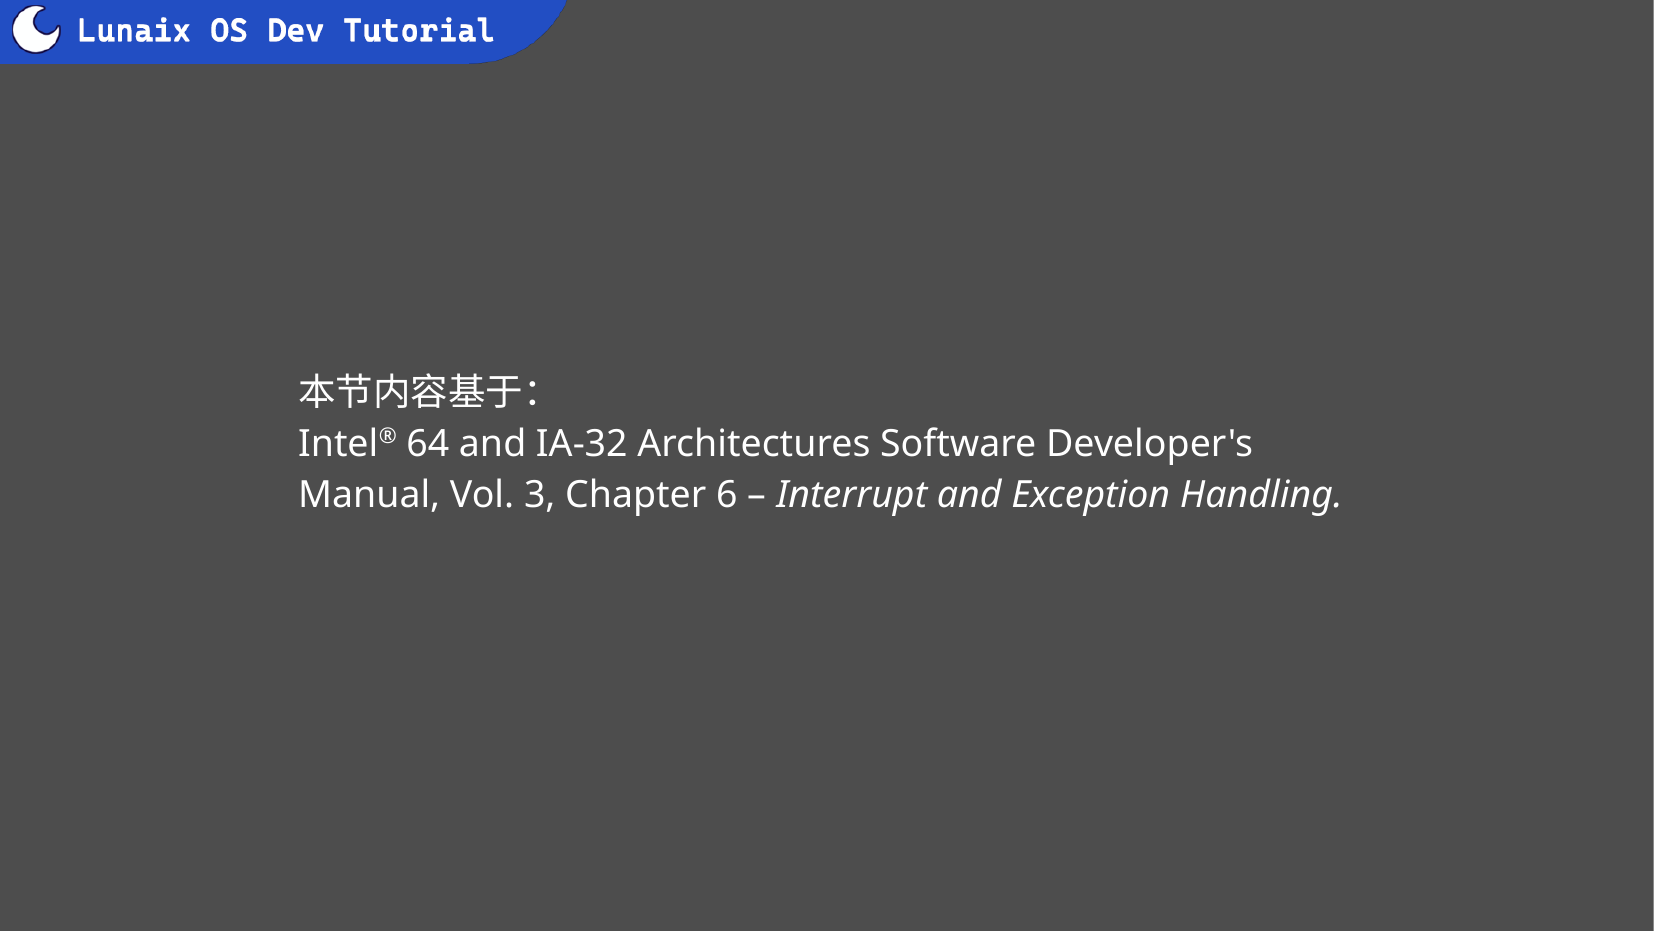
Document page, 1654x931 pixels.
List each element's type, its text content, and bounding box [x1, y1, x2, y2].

picture [0, 0, 1654, 931]
text_box 本节内容基于： Intel® 64 and IA-32 Architectures Software Developer's Manual, Vol. 3, Chapter 6 – Interrupt and Exception Handling. [283, 354, 1418, 508]
